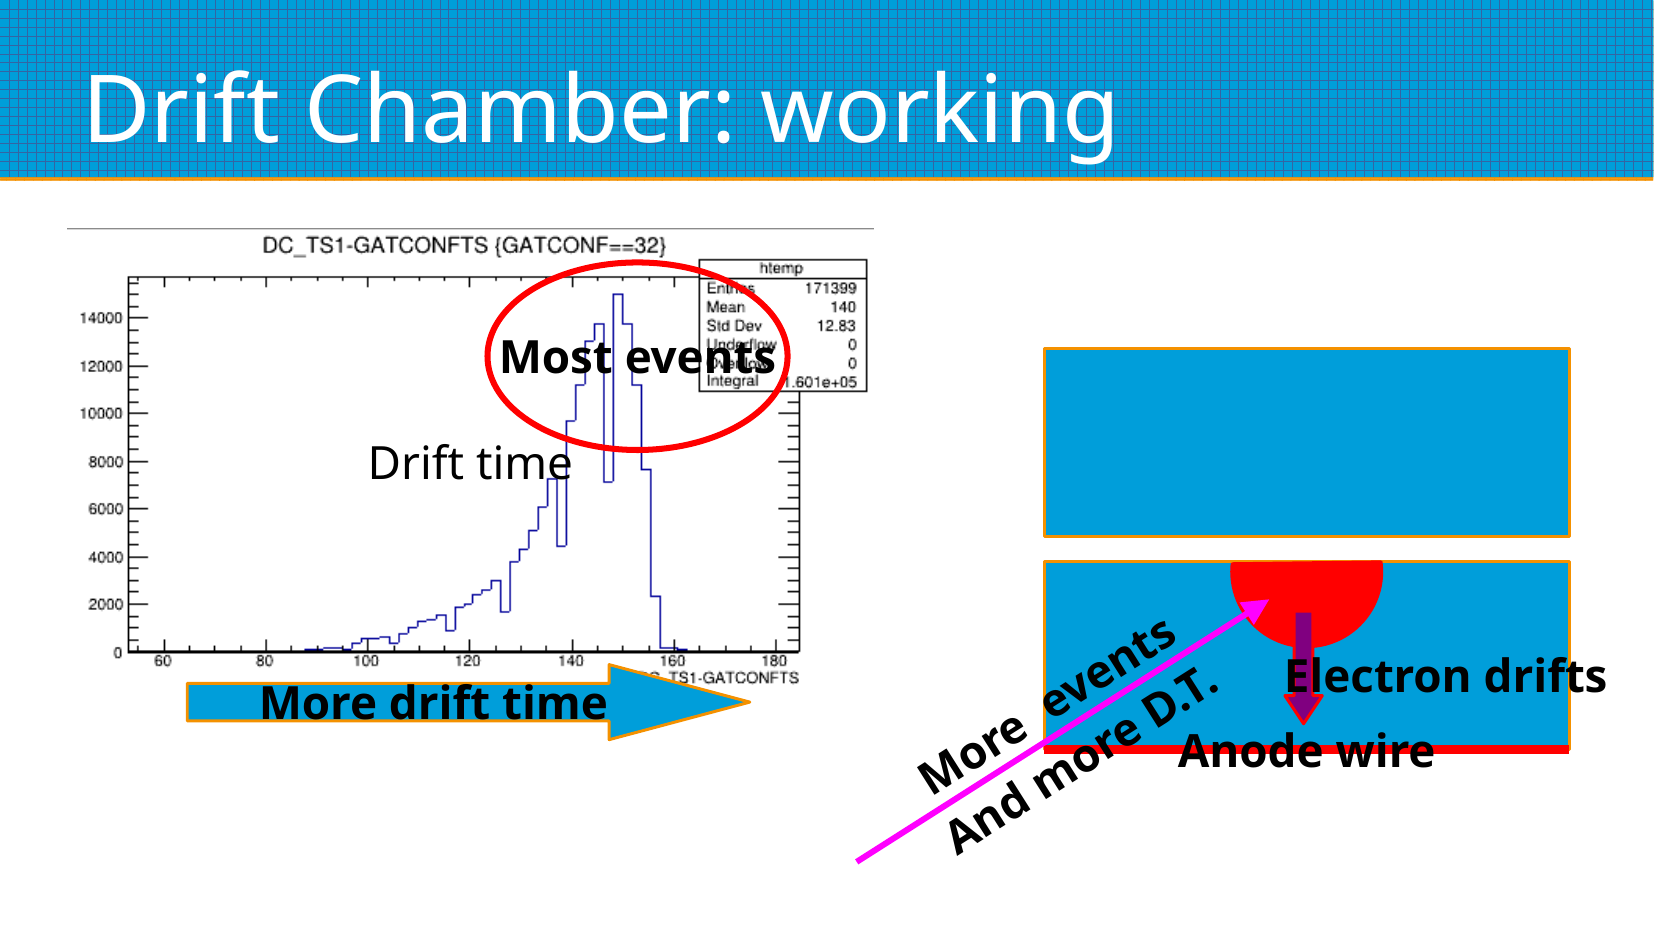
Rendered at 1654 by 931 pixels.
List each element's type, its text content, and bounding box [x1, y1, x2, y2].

text_box Most events [487, 262, 788, 451]
text_box [1044, 348, 1570, 537]
picture [67, 228, 874, 696]
text_box [1121, 725, 1129, 733]
text_box Electron drifts [1322, 636, 1570, 712]
title Drift Chamber: working [82, 14, 1571, 171]
text_box More drift time [187, 664, 750, 740]
text_box [1050, 695, 1058, 703]
text_box [1044, 561, 1570, 750]
